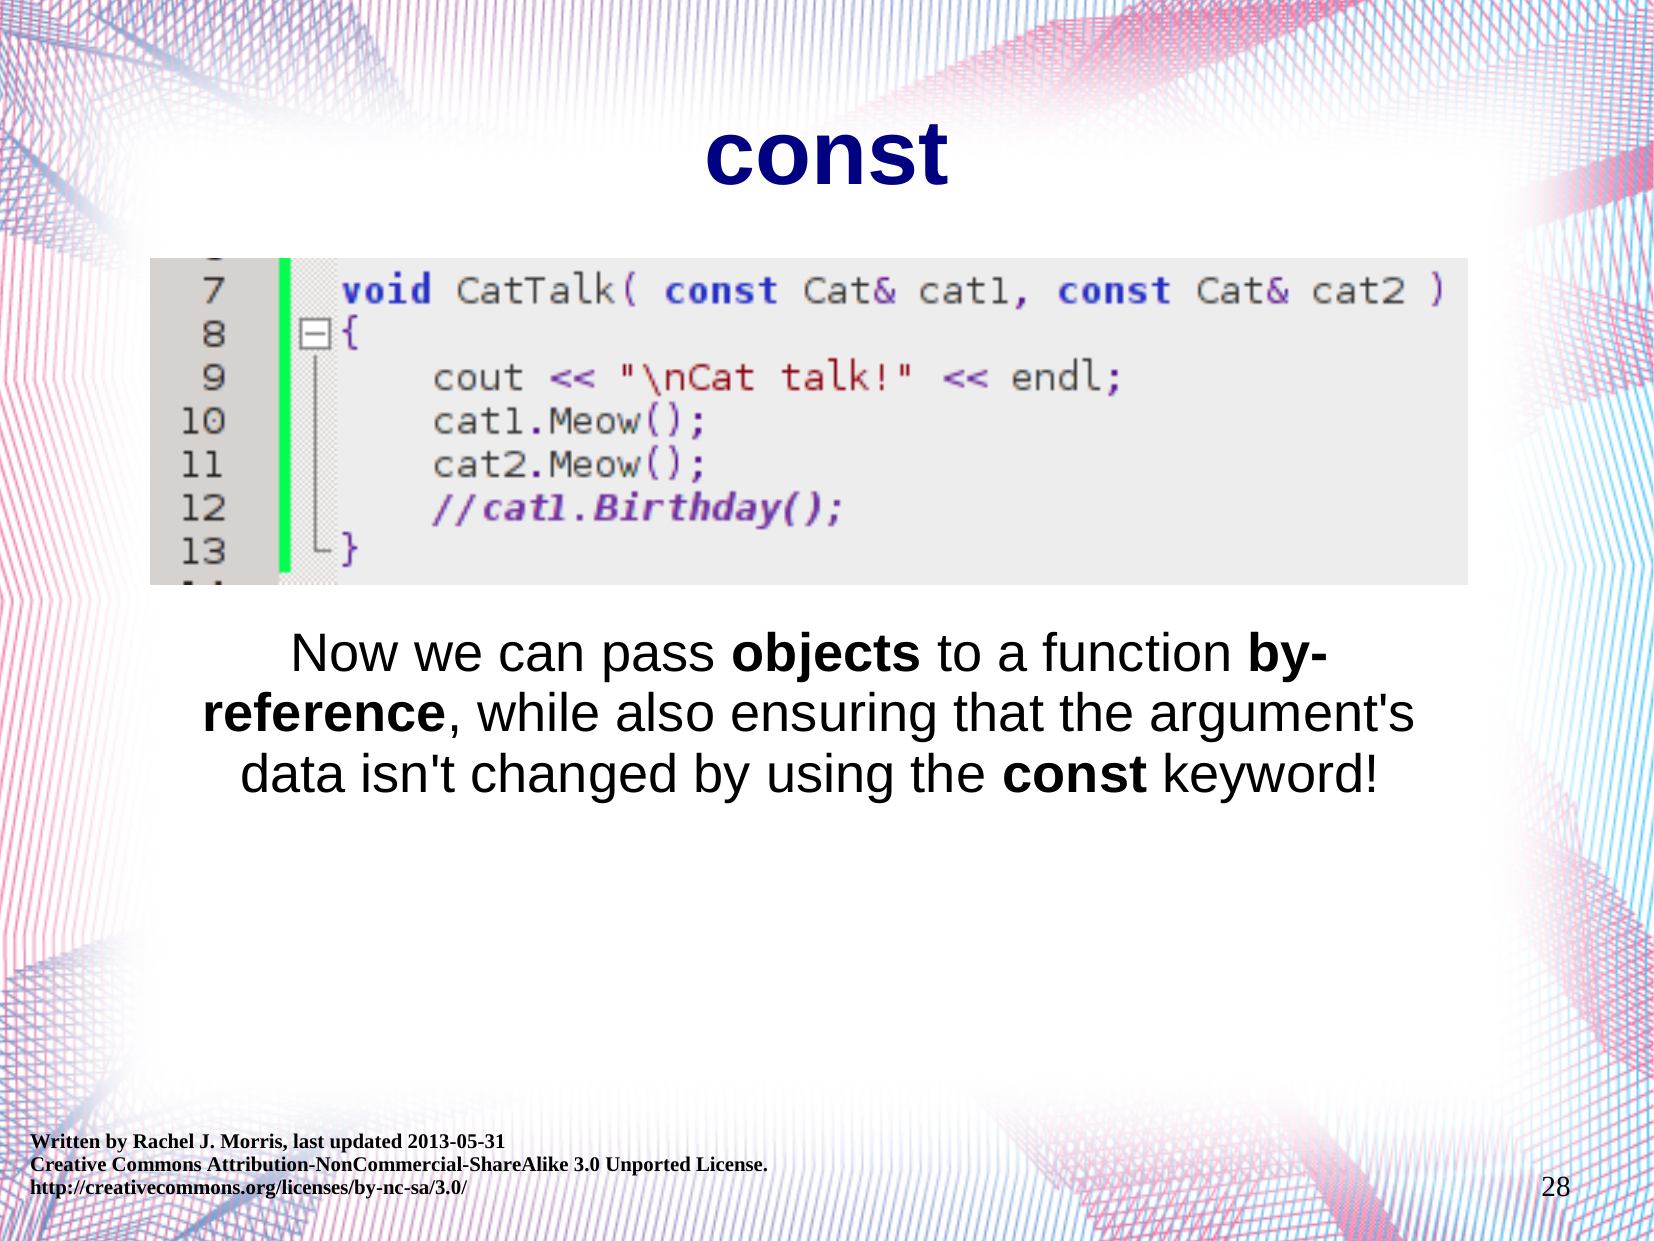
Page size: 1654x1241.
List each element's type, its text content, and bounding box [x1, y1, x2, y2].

picture [0, 0, 1654, 1241]
text_box Now we can pass objects to a function by-reference, while also ensuring that the argument's data isn't changed by using the const keyword! [150, 615, 1471, 812]
title const [82, 49, 1571, 257]
